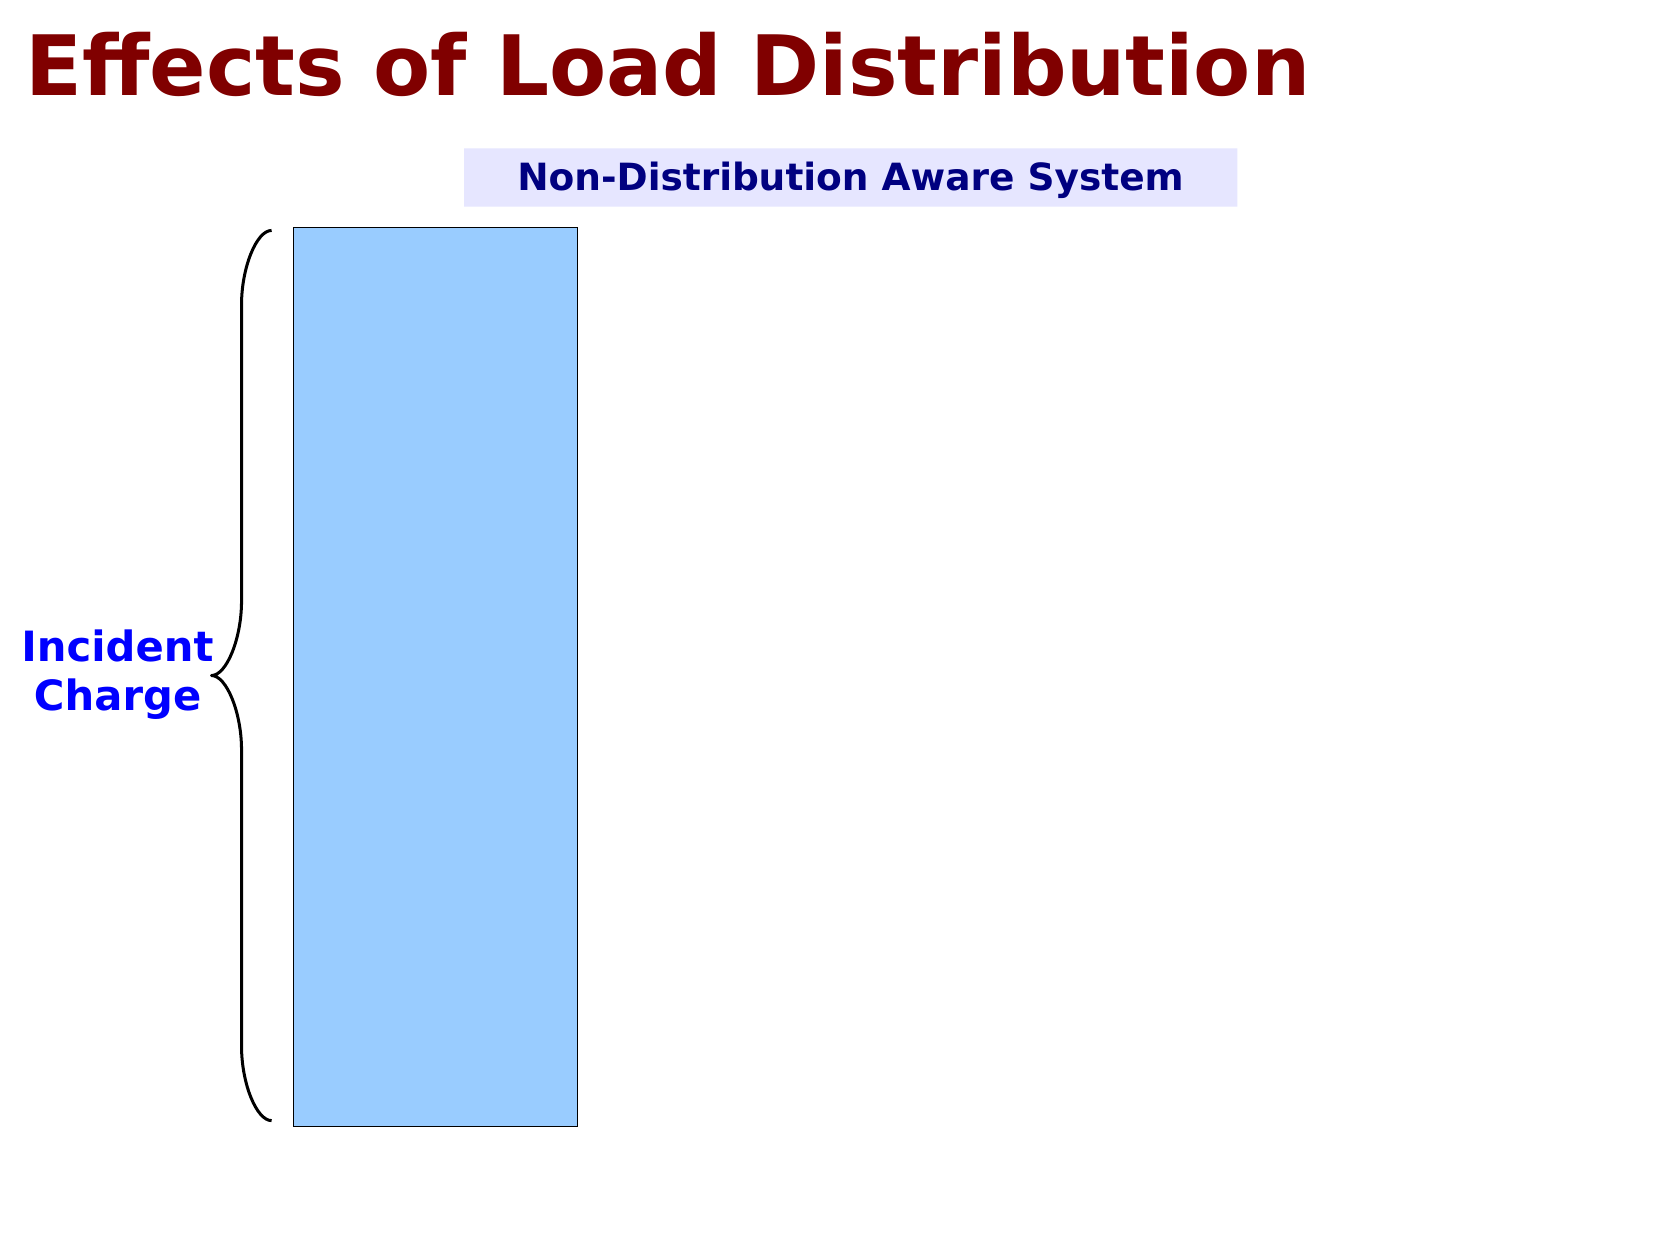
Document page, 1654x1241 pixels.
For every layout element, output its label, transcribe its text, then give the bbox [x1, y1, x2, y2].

title Effects of Load Distribution [25, 18, 1438, 116]
text_box [293, 227, 578, 1127]
text_box Incident Charge [0, 615, 236, 728]
text_box Non-Distribution Aware System [464, 148, 1238, 207]
